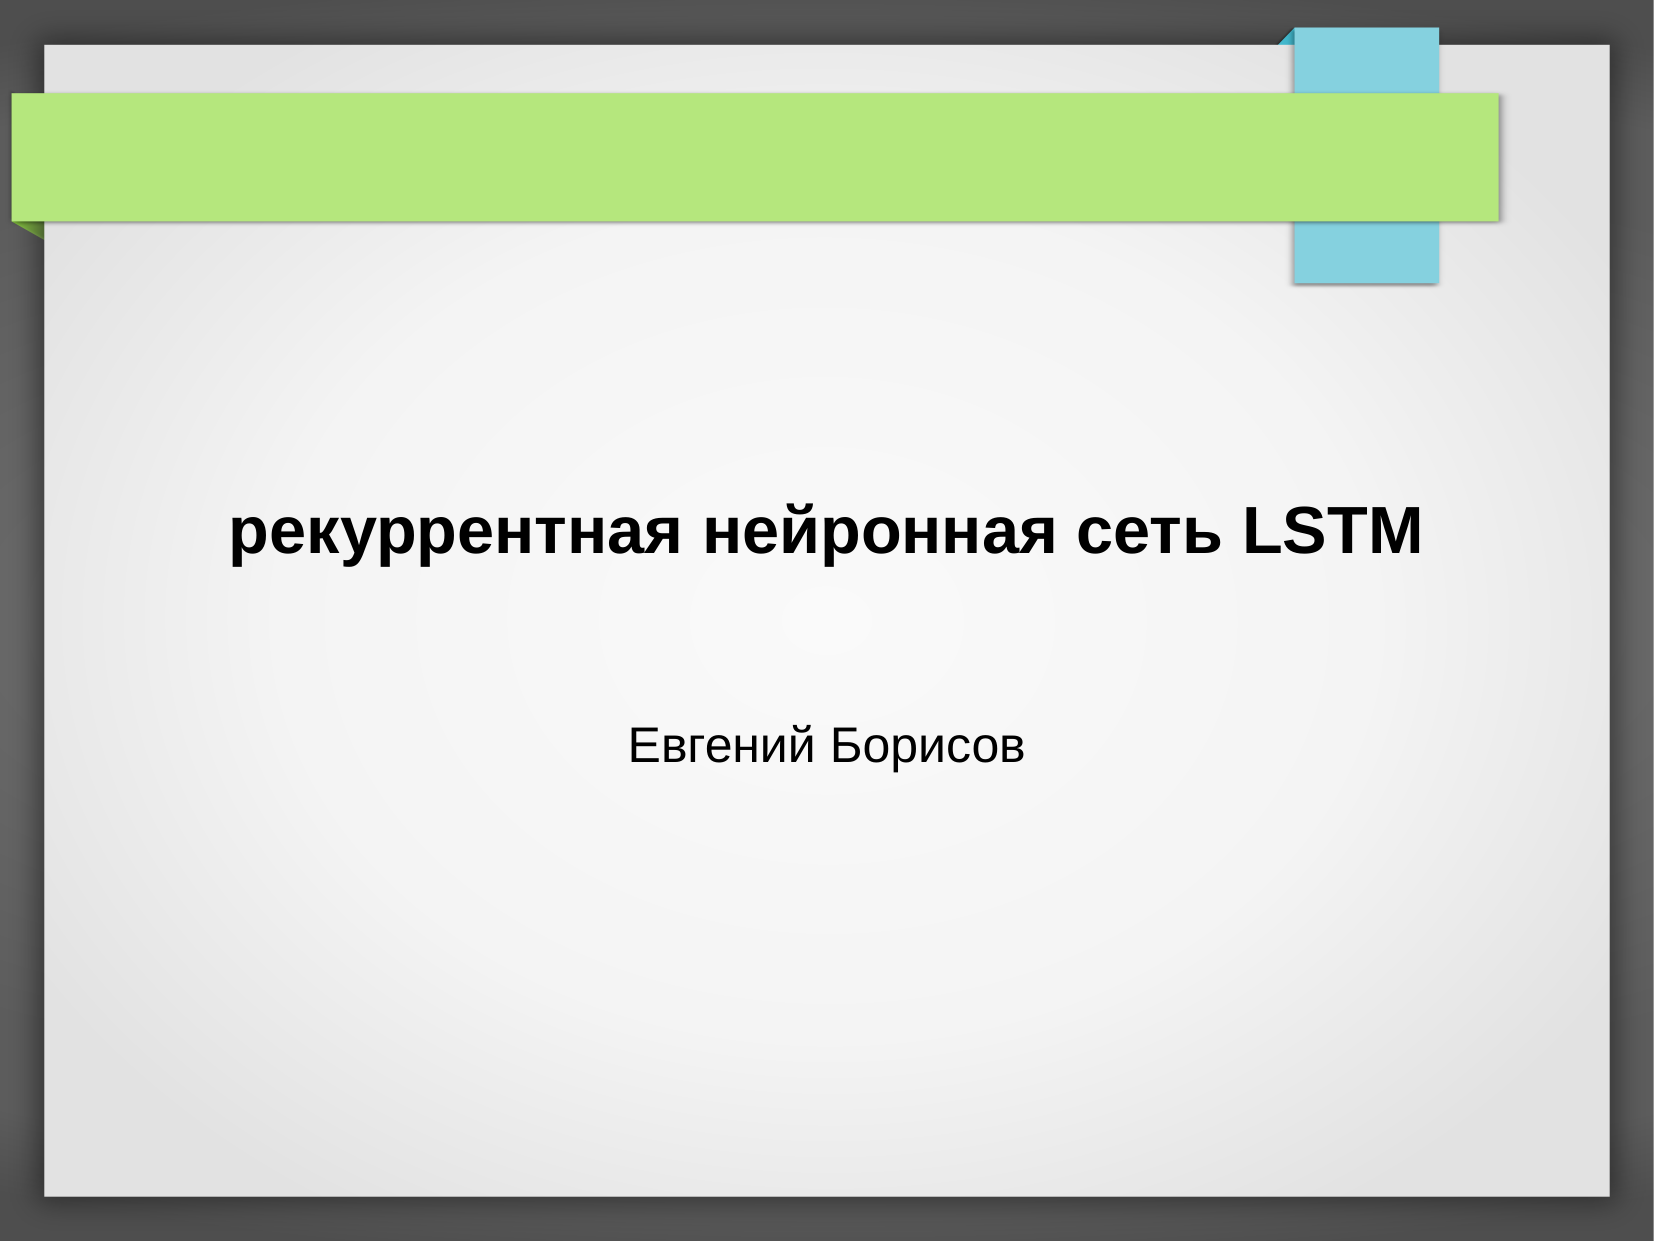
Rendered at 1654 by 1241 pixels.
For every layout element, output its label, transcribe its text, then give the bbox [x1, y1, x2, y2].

picture [0, 0, 1654, 1241]
subtitle рекуррентная нейронная сеть LSTM Евгений Борисов [82, 290, 1571, 1010]
